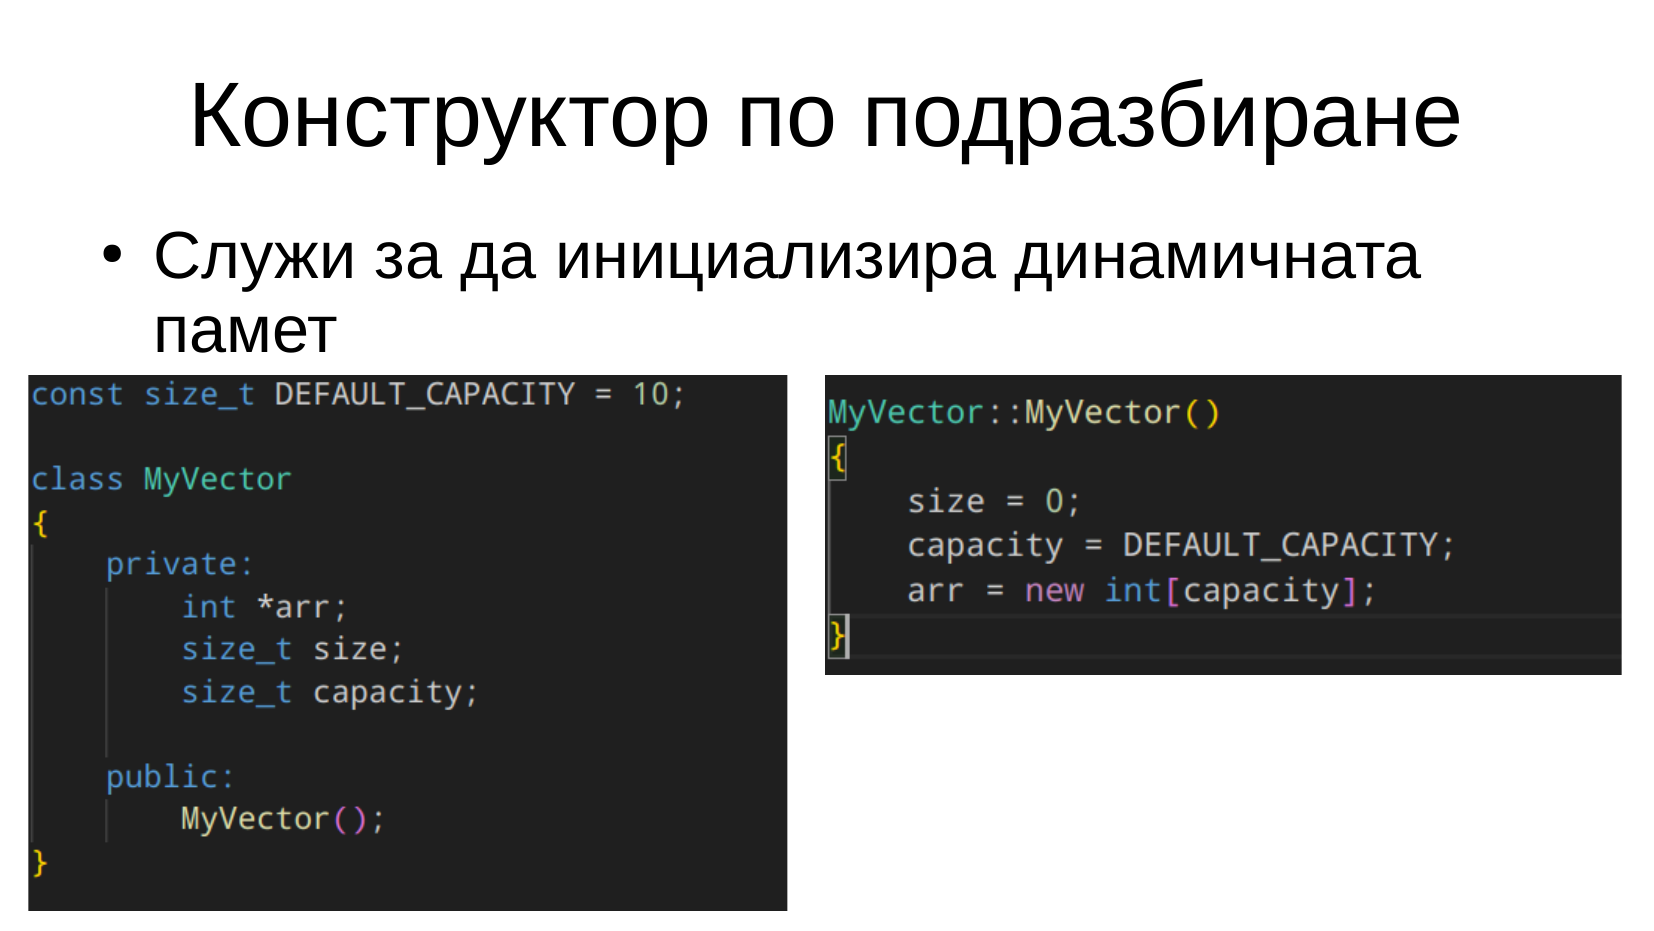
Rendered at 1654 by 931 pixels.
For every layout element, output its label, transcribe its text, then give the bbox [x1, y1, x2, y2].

picture [825, 375, 1622, 676]
picture [28, 375, 788, 911]
title Конструктор по подразбиране [82, 37, 1571, 193]
list Служи за да инициализира динамичната памет [82, 217, 1571, 758]
